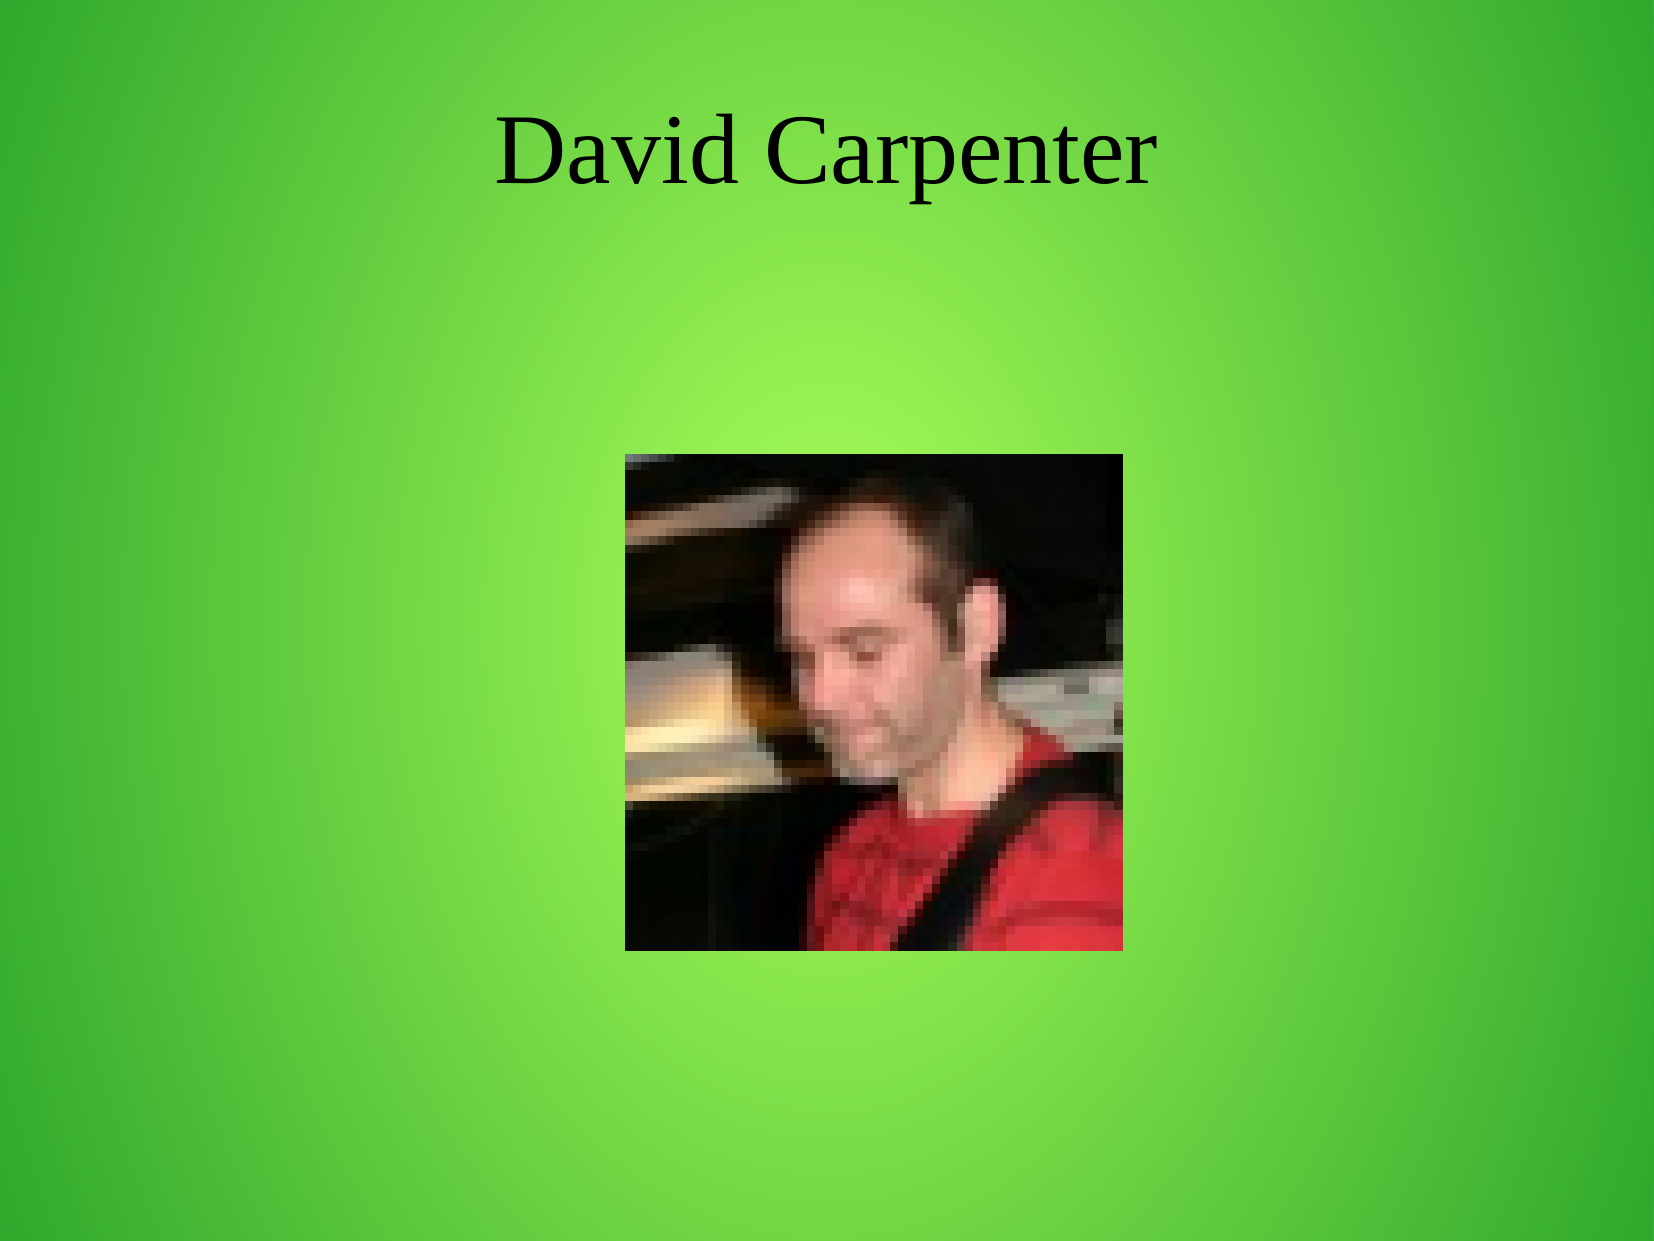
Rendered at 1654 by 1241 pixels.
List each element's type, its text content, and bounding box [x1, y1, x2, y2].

title David Carpenter [82, 47, 1571, 252]
picture [625, 454, 1123, 951]
